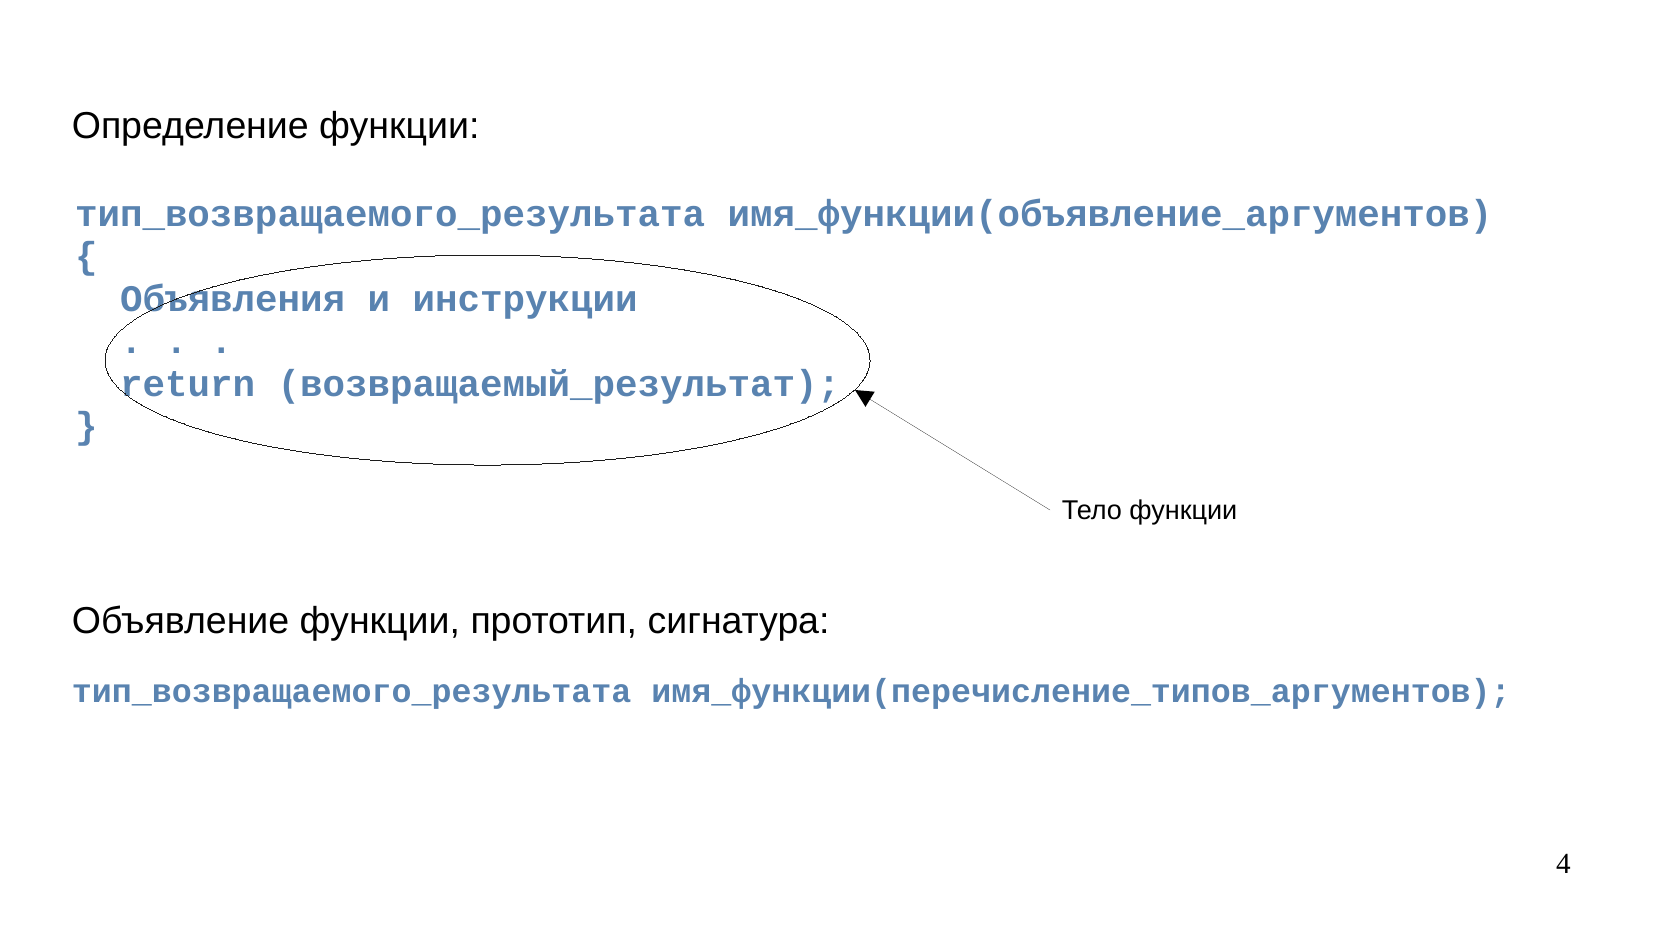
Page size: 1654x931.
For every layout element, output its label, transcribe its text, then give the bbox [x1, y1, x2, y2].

list Объявление функции, прототип, сигнатура: [71, 600, 1006, 661]
list тип_возвращаемого_результата имя_функции(перечисление_типов_аргументов); [71, 675, 1591, 736]
list тип_возвращаемого_результата имя_функции(объявление_аргументов) { Объявления и инструкции . . . return (возвращаемый_результат); } [75, 195, 1576, 453]
list Тело функции [1061, 495, 1486, 556]
list Определение функции: [71, 105, 496, 166]
